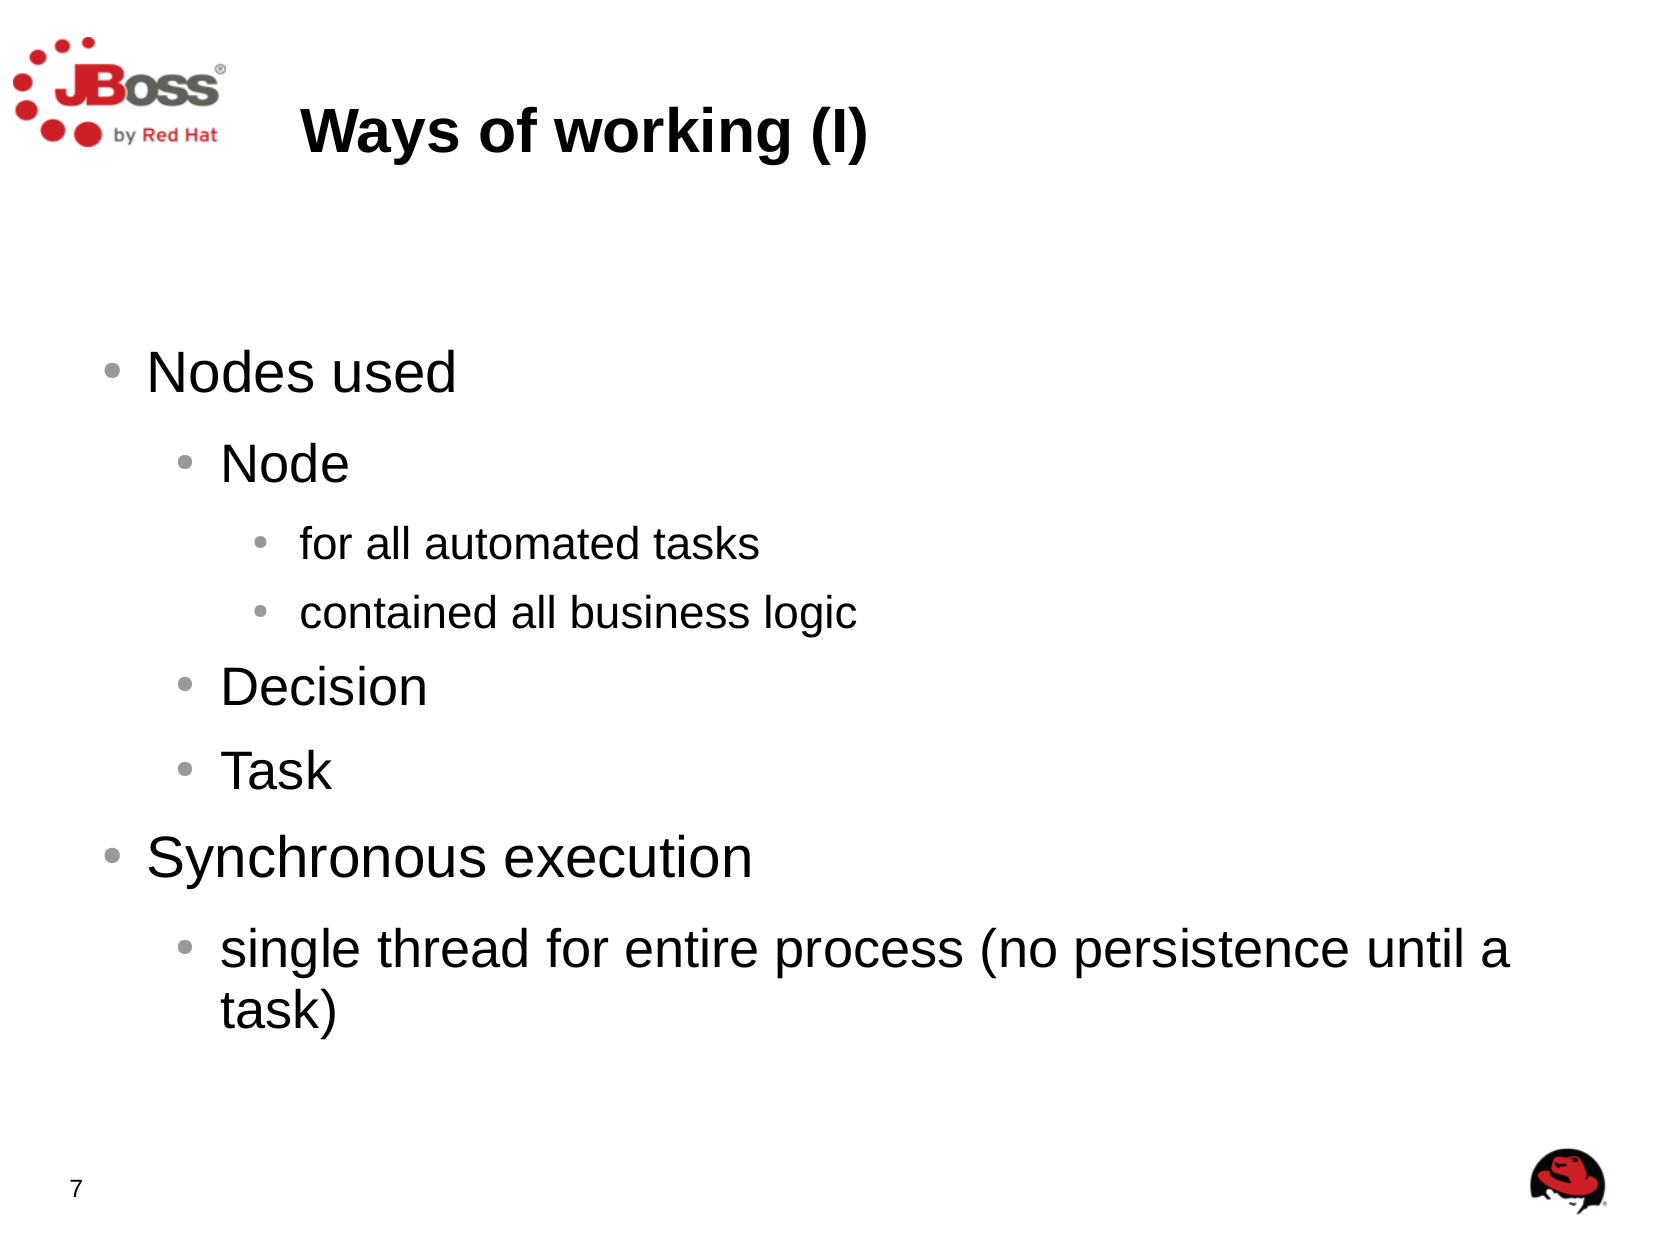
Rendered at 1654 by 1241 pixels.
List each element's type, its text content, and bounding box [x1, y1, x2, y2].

title Ways of working (I) [300, 45, 1571, 218]
picture [13, 37, 226, 147]
picture [1529, 1146, 1613, 1224]
list Nodes used Node for all automated tasks contained all business logic Decision Task Synchronous execution single thread for entire process (no persistence until a task) [86, 244, 1576, 1040]
